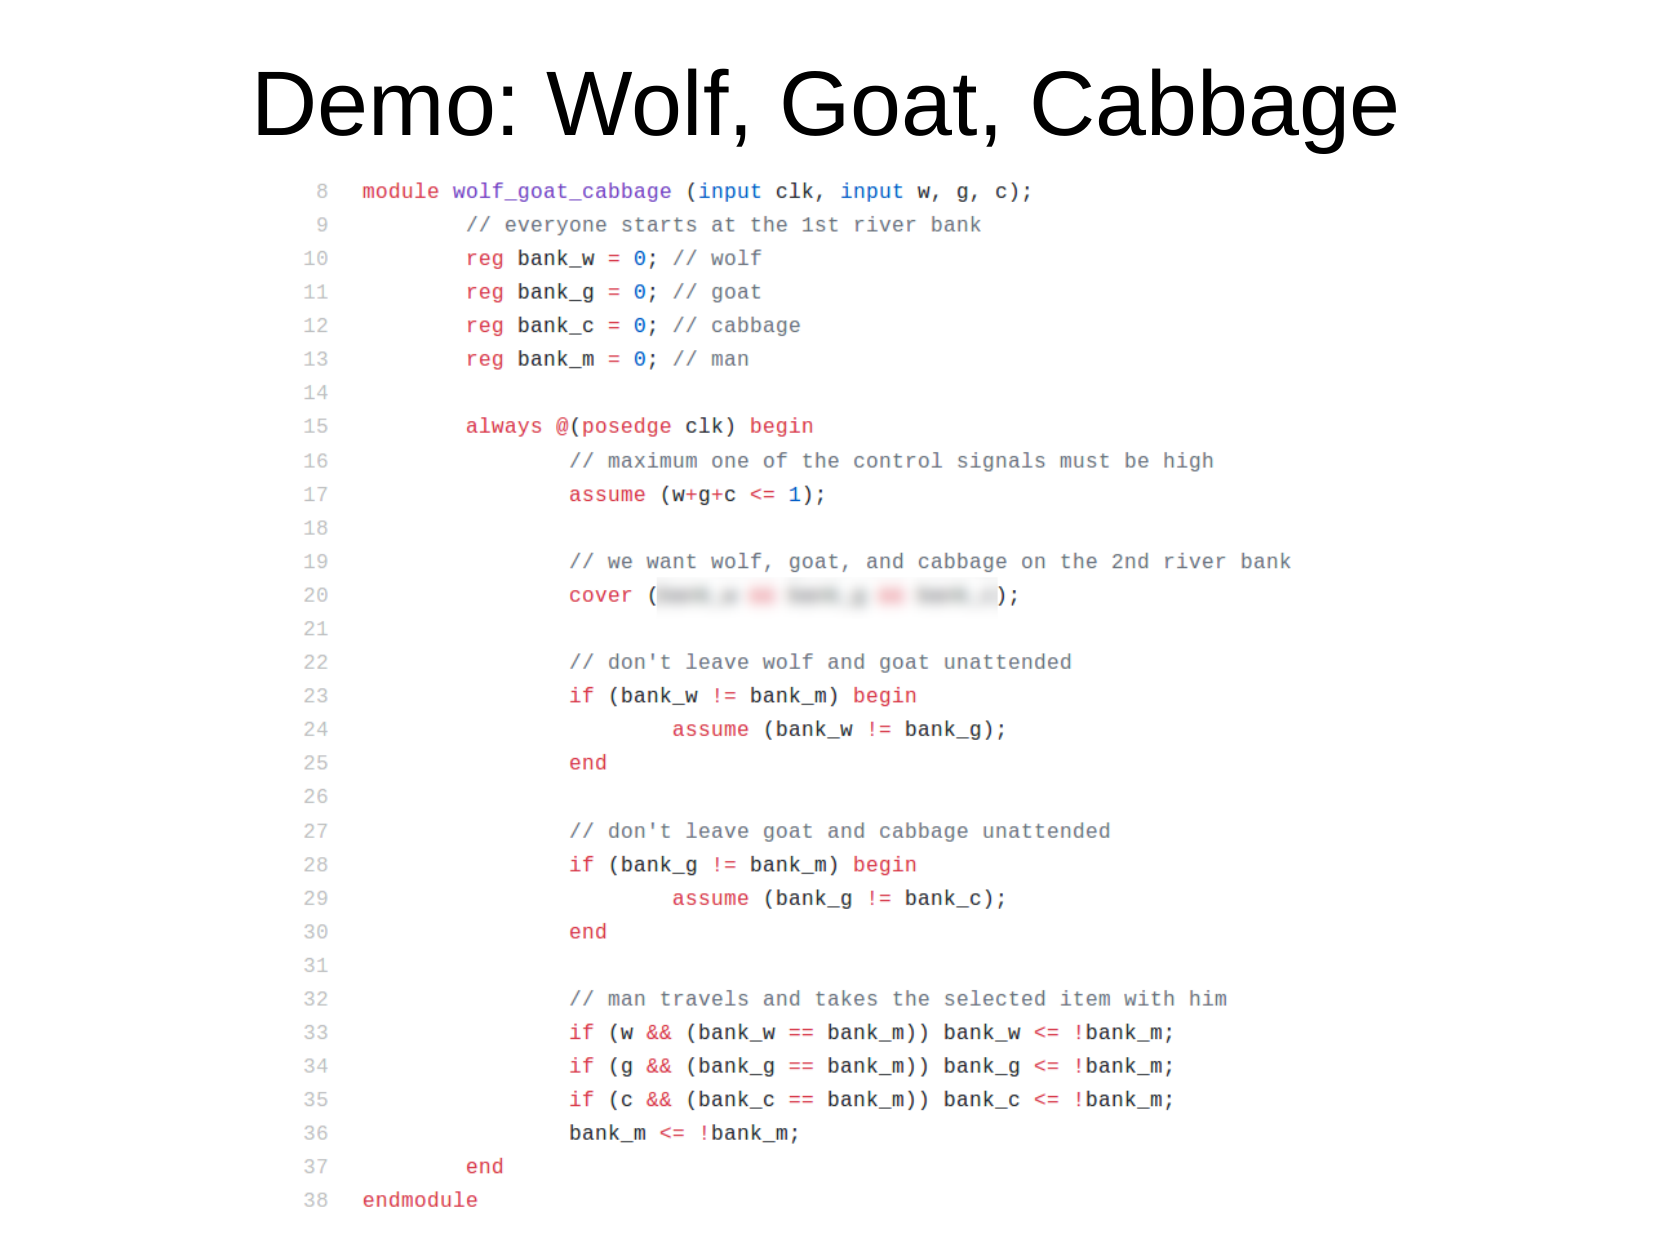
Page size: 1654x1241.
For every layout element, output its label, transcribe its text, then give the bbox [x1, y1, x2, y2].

title Demo: Wolf, Goat, Cabbage [82, 0, 1571, 208]
picture [271, 171, 1367, 1216]
